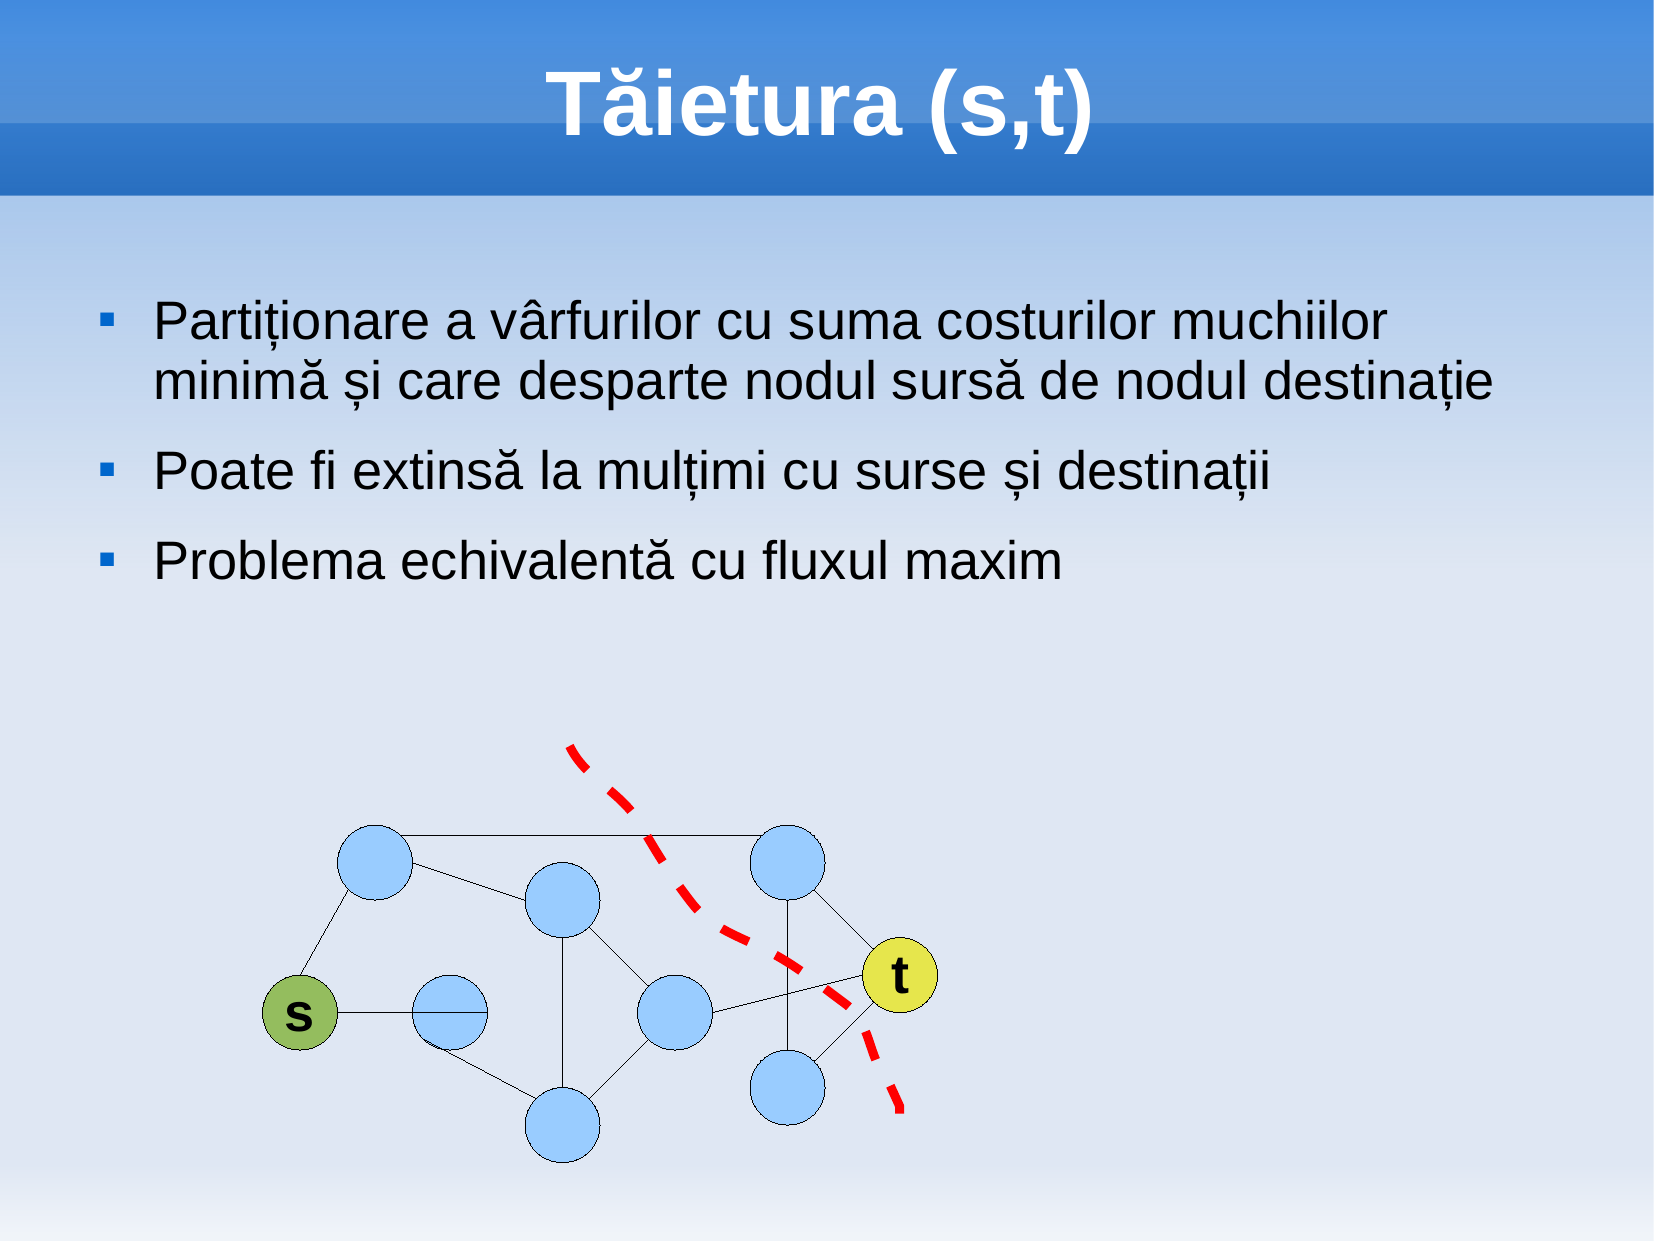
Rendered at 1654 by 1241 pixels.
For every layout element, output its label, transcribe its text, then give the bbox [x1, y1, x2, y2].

picture [0, 0, 1654, 1241]
list Partiționare a vârfurilor cu suma costurilor muchiilor minimă și care desparte nodul sursă de nodul destinație Poate fi extinsă la mulțimi cu surse și destinații Problema echivalentă cu fluxul maxim [82, 290, 1571, 1094]
text_box [750, 1094, 825, 1126]
title Tăietura (s,t) [76, 0, 1565, 208]
text_box [525, 1094, 601, 1163]
